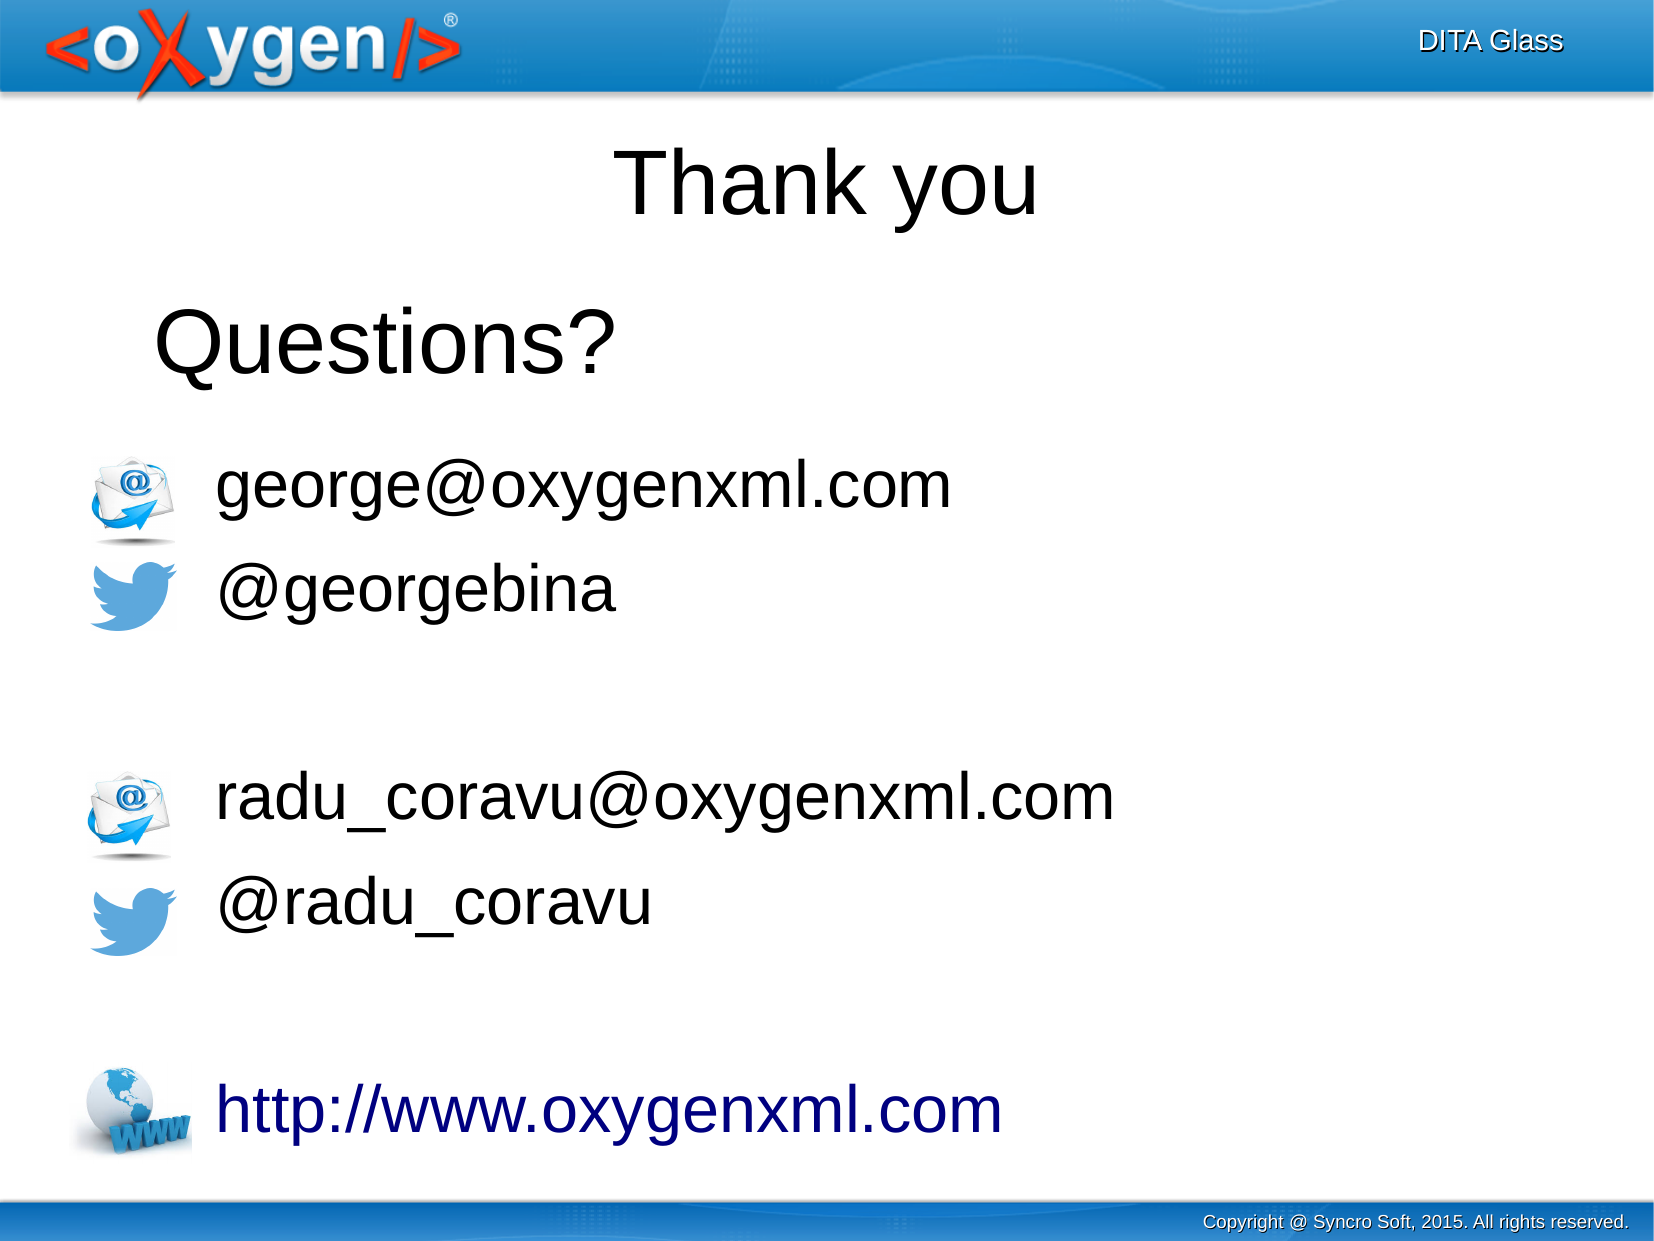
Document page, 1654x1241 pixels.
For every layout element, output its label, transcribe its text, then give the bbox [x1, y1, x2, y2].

picture [90, 888, 177, 956]
list Questions? [82, 290, 1571, 634]
picture [90, 562, 177, 631]
picture [87, 771, 171, 864]
picture [0, 1195, 1654, 1241]
title Thank you [82, 78, 1571, 287]
list george@oxygenxml.com @georgebina radu_coravu@oxygenxml.com @radu_coravu http://www.oxygenxml.com [144, 446, 1633, 1148]
picture [0, 0, 1654, 109]
picture [91, 456, 175, 548]
picture [69, 1062, 192, 1164]
